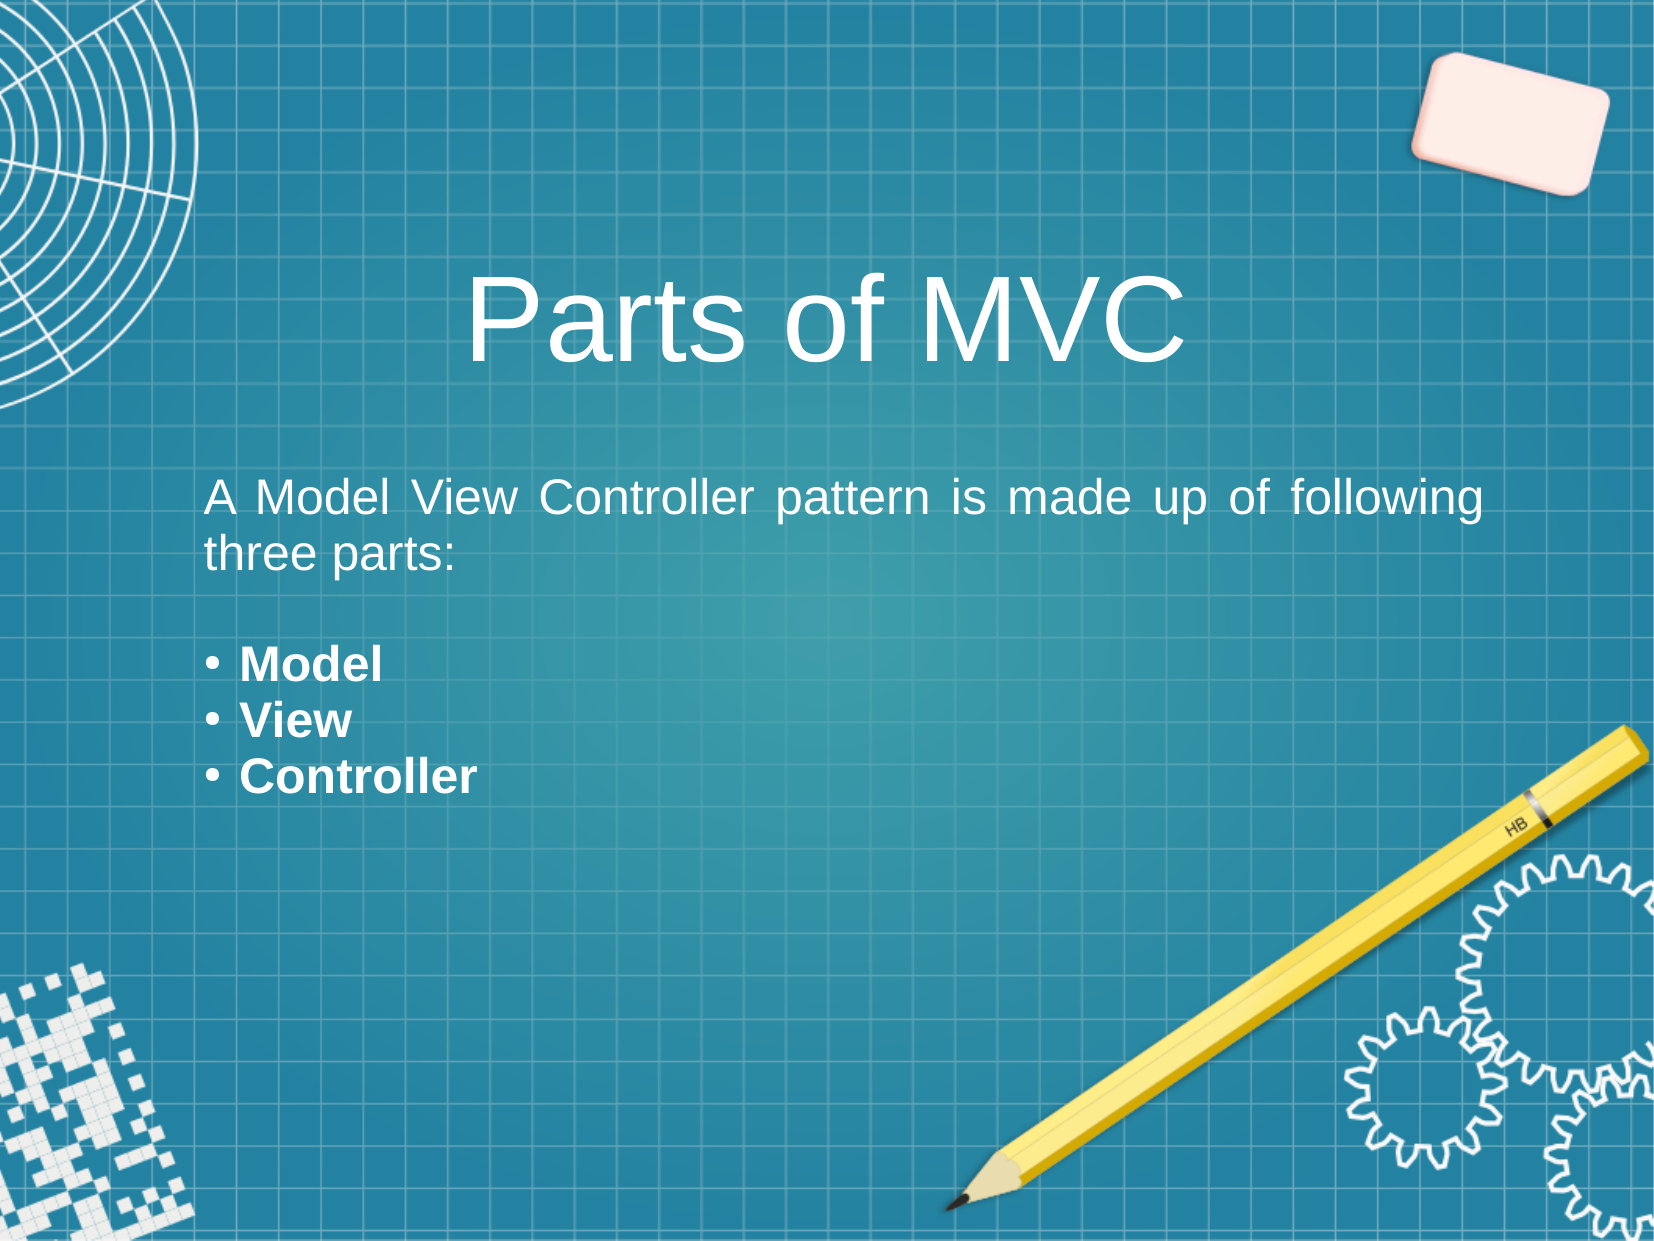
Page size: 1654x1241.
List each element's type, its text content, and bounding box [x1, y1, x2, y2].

title Parts of MVC [82, 177, 1571, 461]
picture [0, 0, 1654, 1241]
text_box A Model View Controller pattern is made up of following three parts: Model View Controller [188, 460, 1501, 813]
